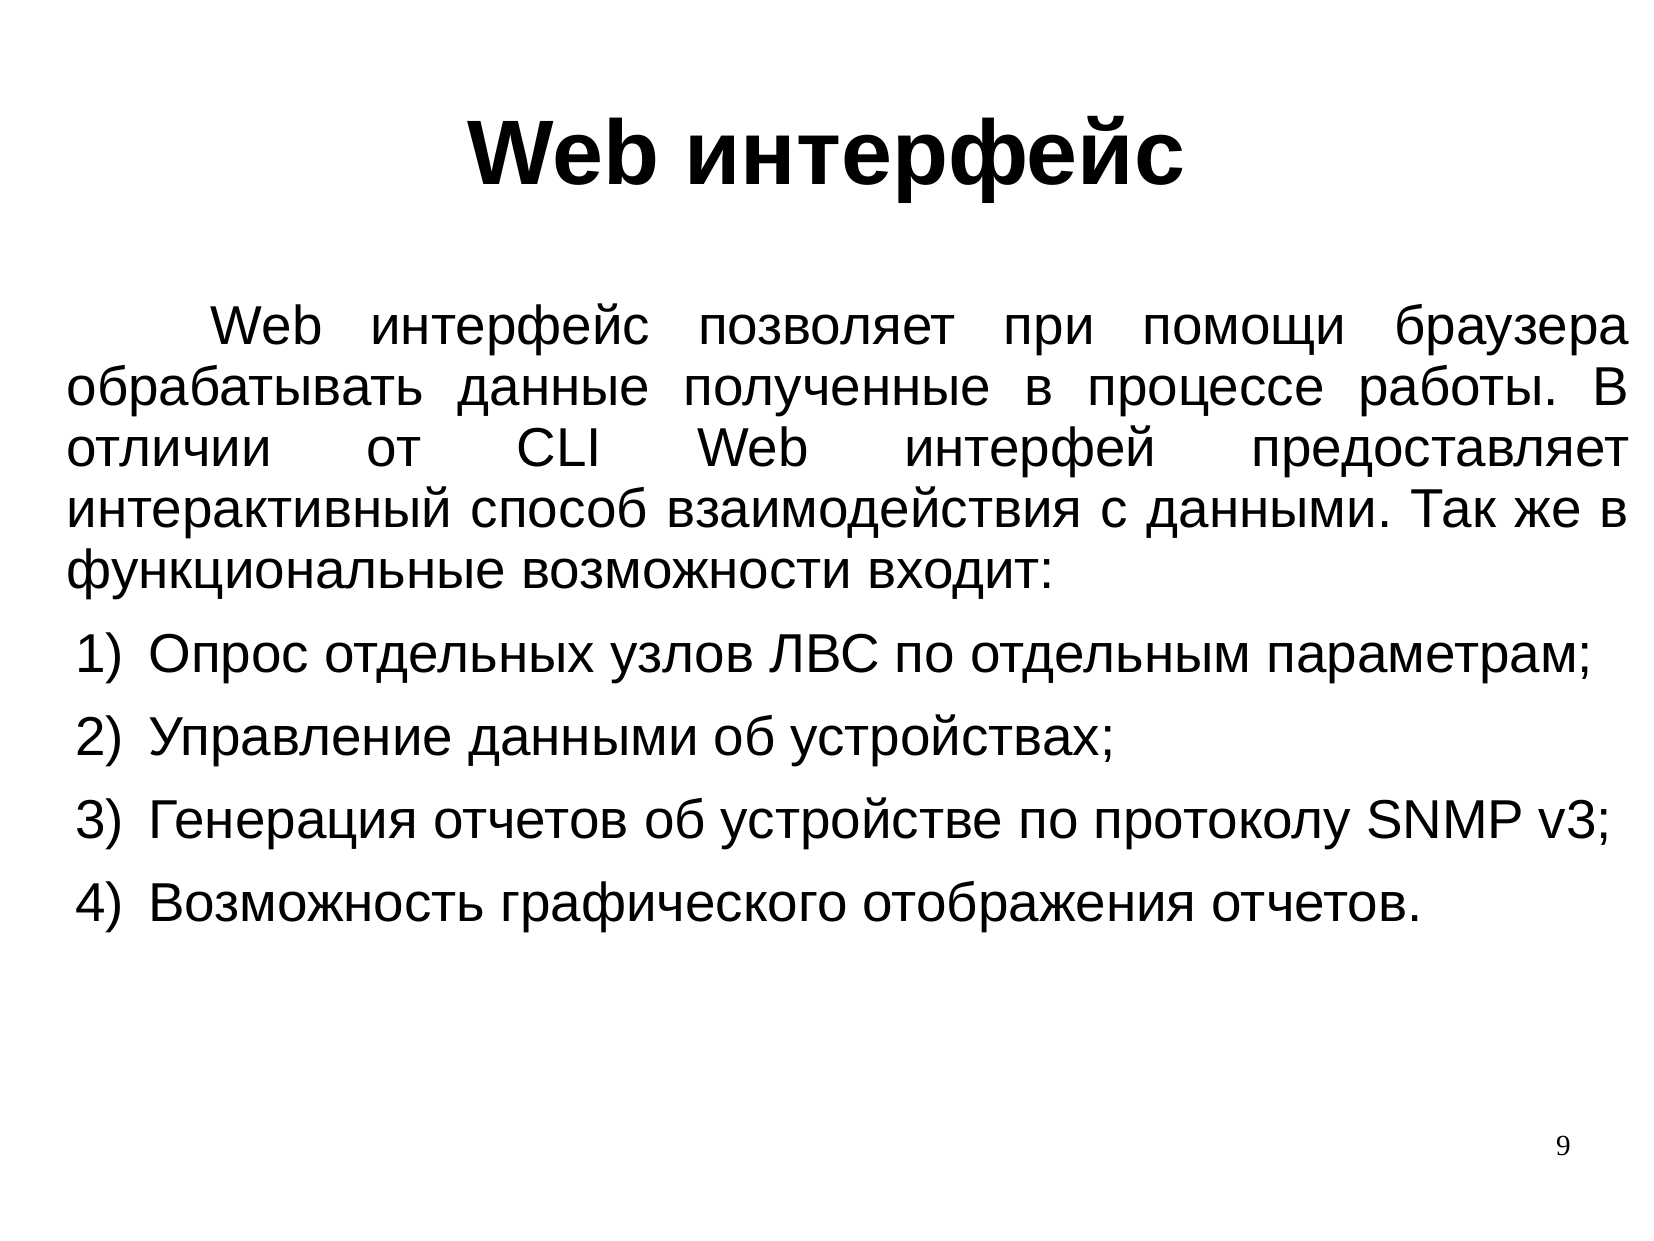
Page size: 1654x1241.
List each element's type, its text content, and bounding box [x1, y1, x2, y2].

list Web интерфейс позволяет при помощи браузера обрабатывать данные полученные в процессе работы. В отличии от CLI Web интерфей предоставляет интерактивный способ взаимодействия с данными. Так же в функциональные возможности входит: Опрос отдельных узлов ЛВС по отдельным параметрам; Управление данными об устройствах; Генерация отчетов об устройстве по протоколу SNMP v3; Возможность графического отображения отчетов. [0, 295, 1630, 1016]
title Web интерфейс [82, 49, 1571, 257]
